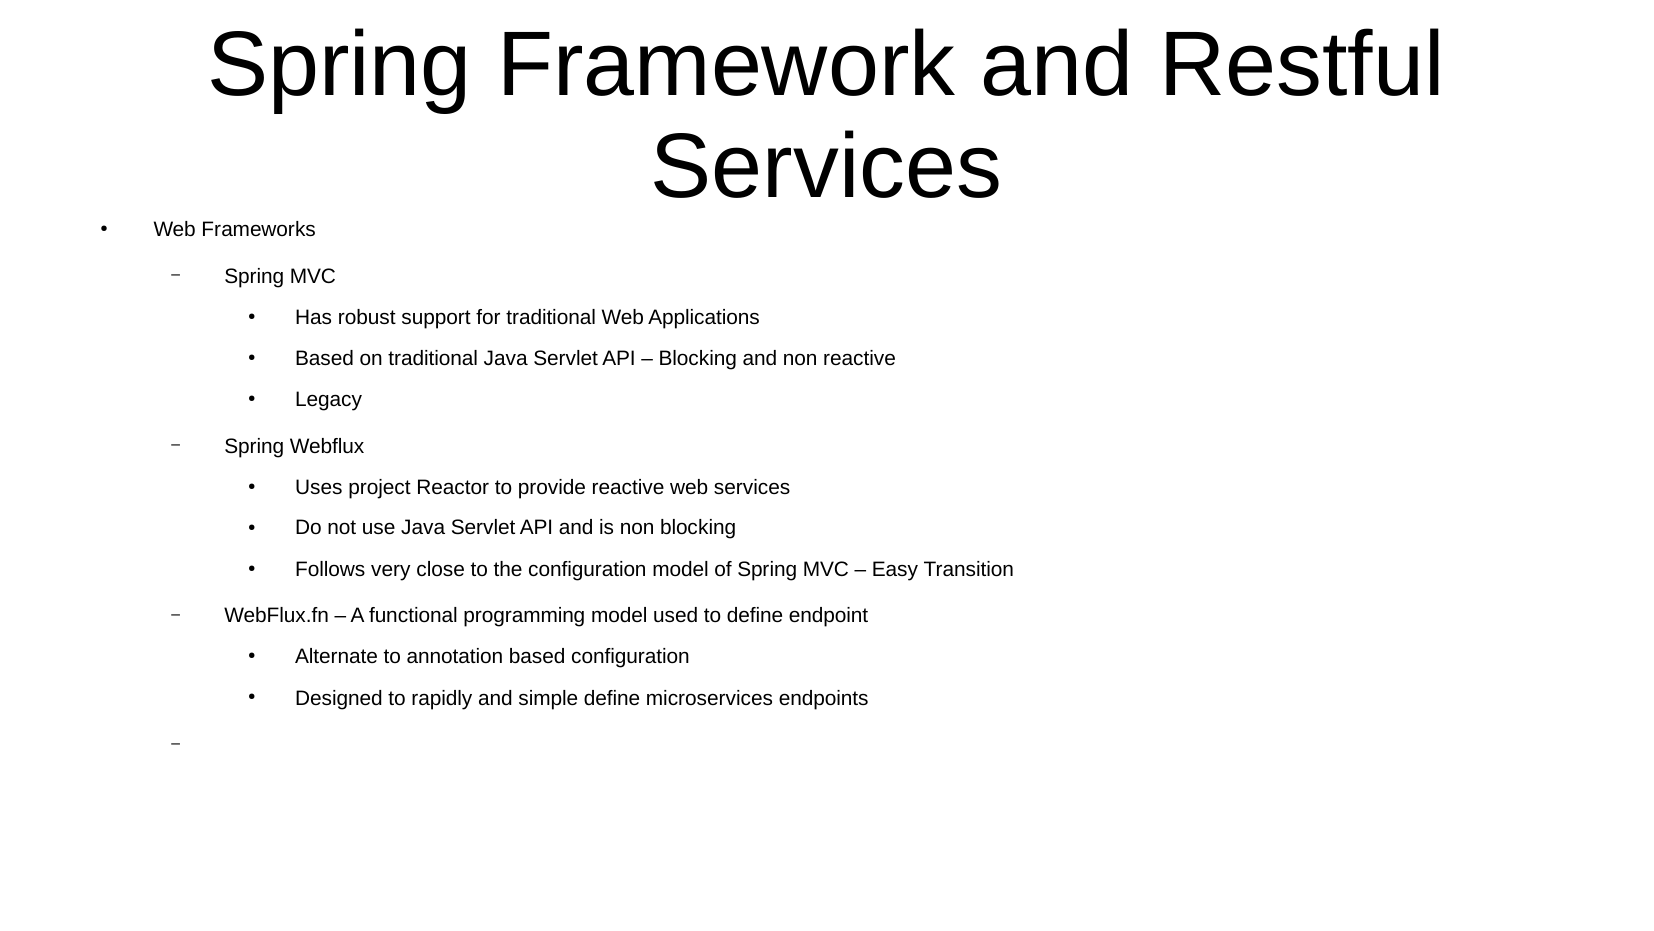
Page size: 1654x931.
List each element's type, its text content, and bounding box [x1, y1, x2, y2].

title Spring Framework and Restful Services [82, 12, 1571, 217]
list Web Frameworks Spring MVC Has robust support for traditional Web Applications Based on traditional Java Servlet API – Blocking and non reactive Legacy Spring Webflux Uses project Reactor to provide reactive web services Do not use Java Servlet API and is non blocking Follows very close to the configuration model of Spring MVC – Easy Transition WebFlux.fn – A functional programming model used to define endpoint Alternate to annotation based configuration Designed to rapidly and simple define microservices endpoints [82, 217, 1613, 901]
